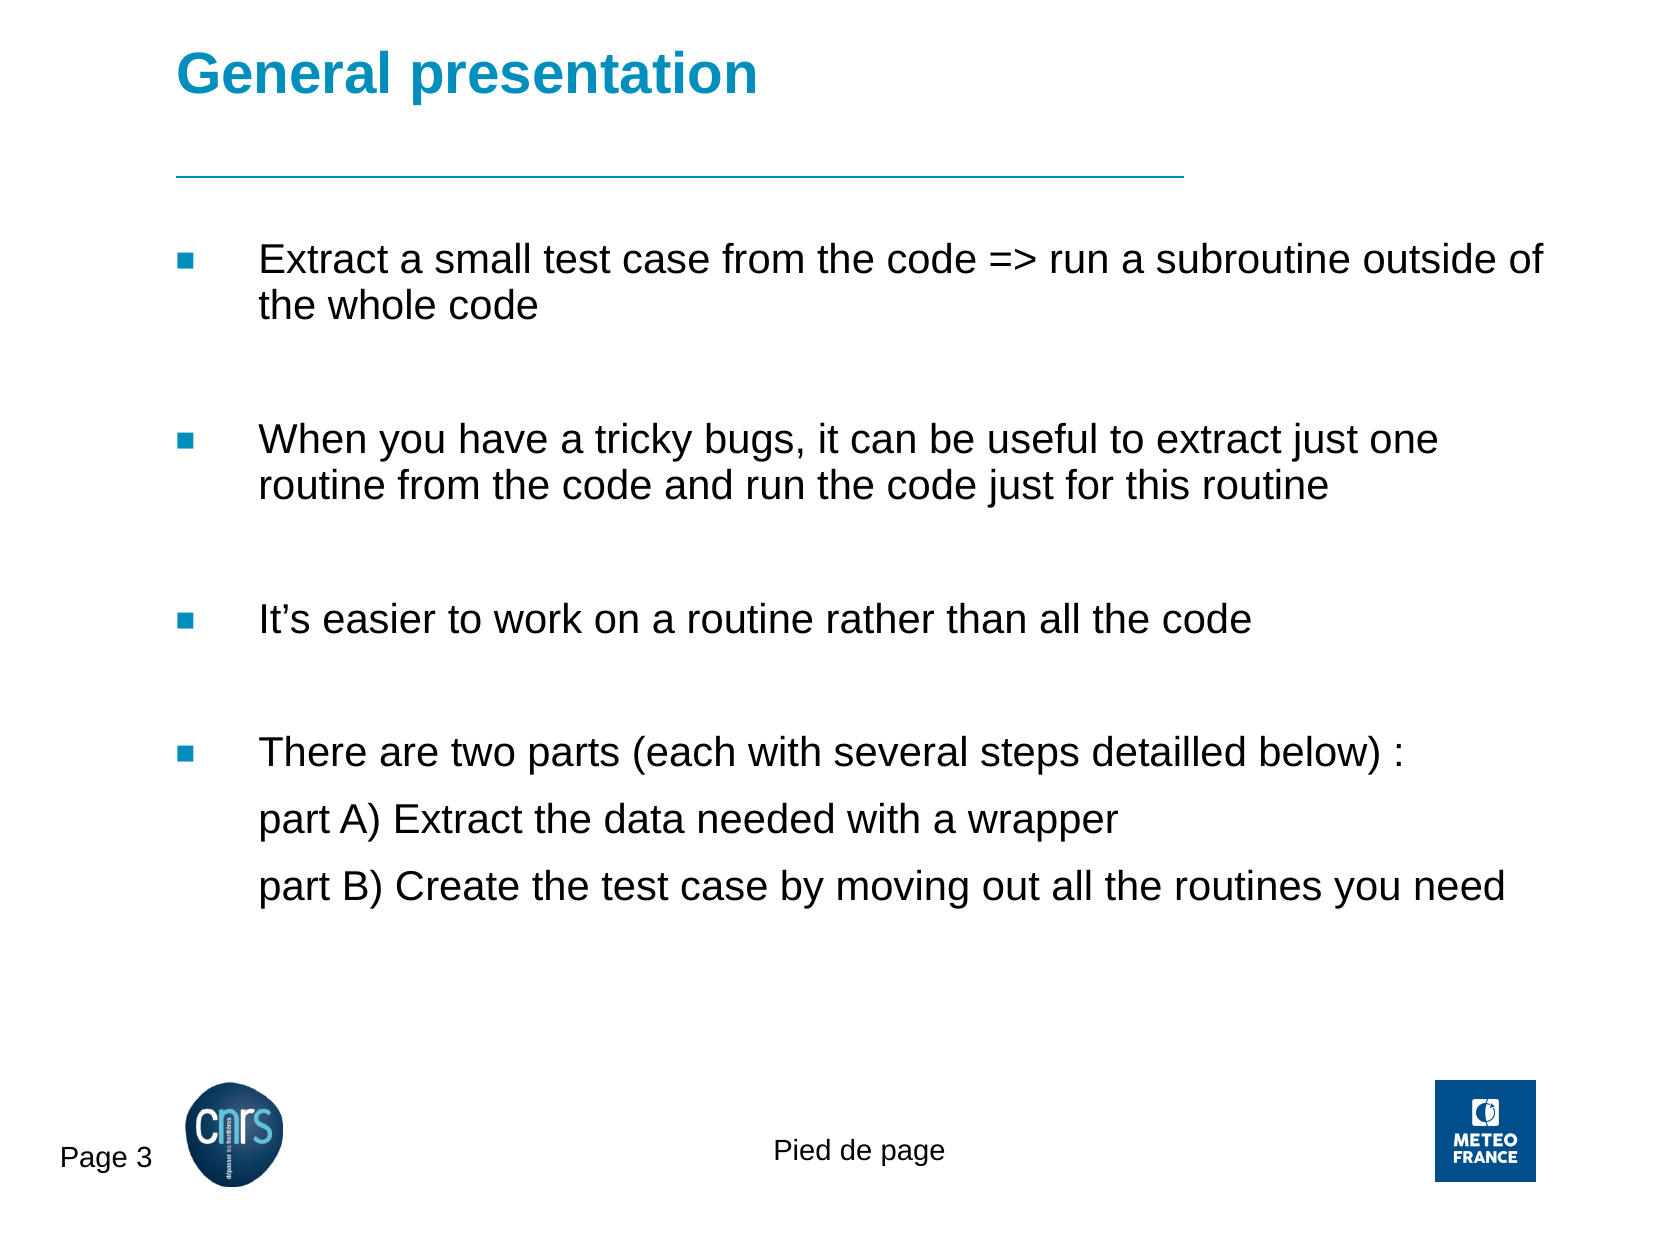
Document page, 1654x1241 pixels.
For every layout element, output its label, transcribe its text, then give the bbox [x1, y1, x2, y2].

list Extract a small test case from the code => run a subroutine outside of the whole code When you have a tricky bugs, it can be useful to extract just one routine from the code and run the code just for this routine It’s easier to work on a routine rather than all the code There are two parts (each with several steps detailled below) : part A) Extract the data needed with a wrapper part B) Create the test case by moving out all the routines you need [157, 235, 1571, 1010]
title General presentation [176, 24, 1609, 122]
picture [185, 1082, 283, 1187]
picture [1435, 1080, 1536, 1182]
